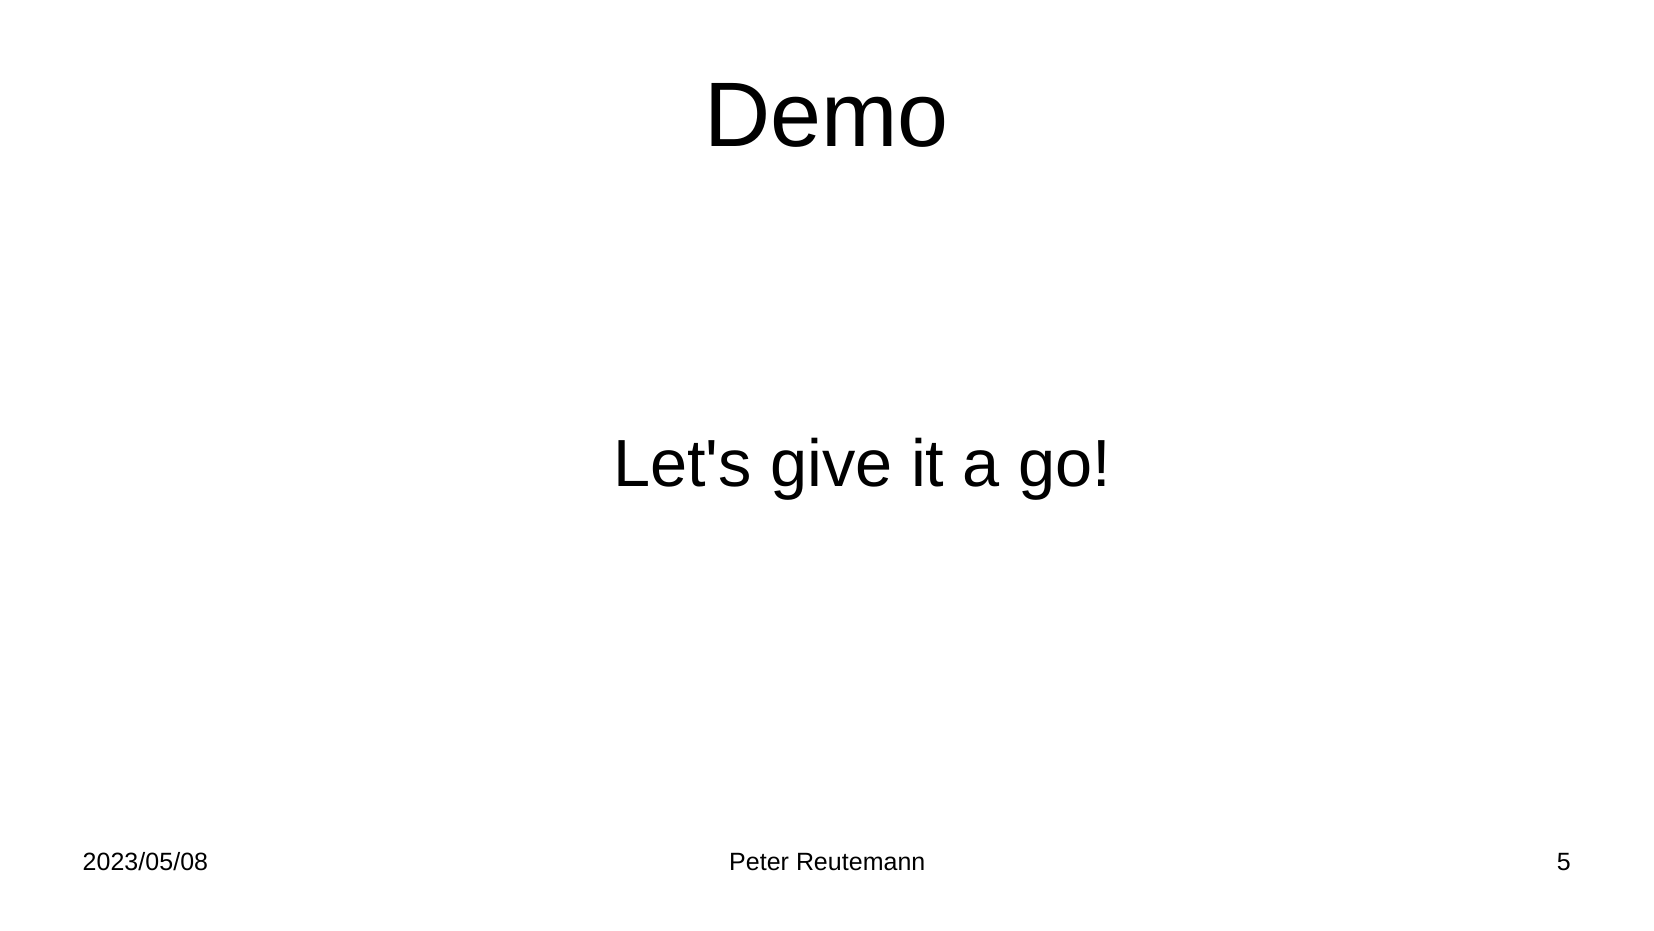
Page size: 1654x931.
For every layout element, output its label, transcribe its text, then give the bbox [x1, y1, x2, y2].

title Demo [82, 37, 1571, 193]
list Let's give it a go! [82, 217, 1571, 758]
